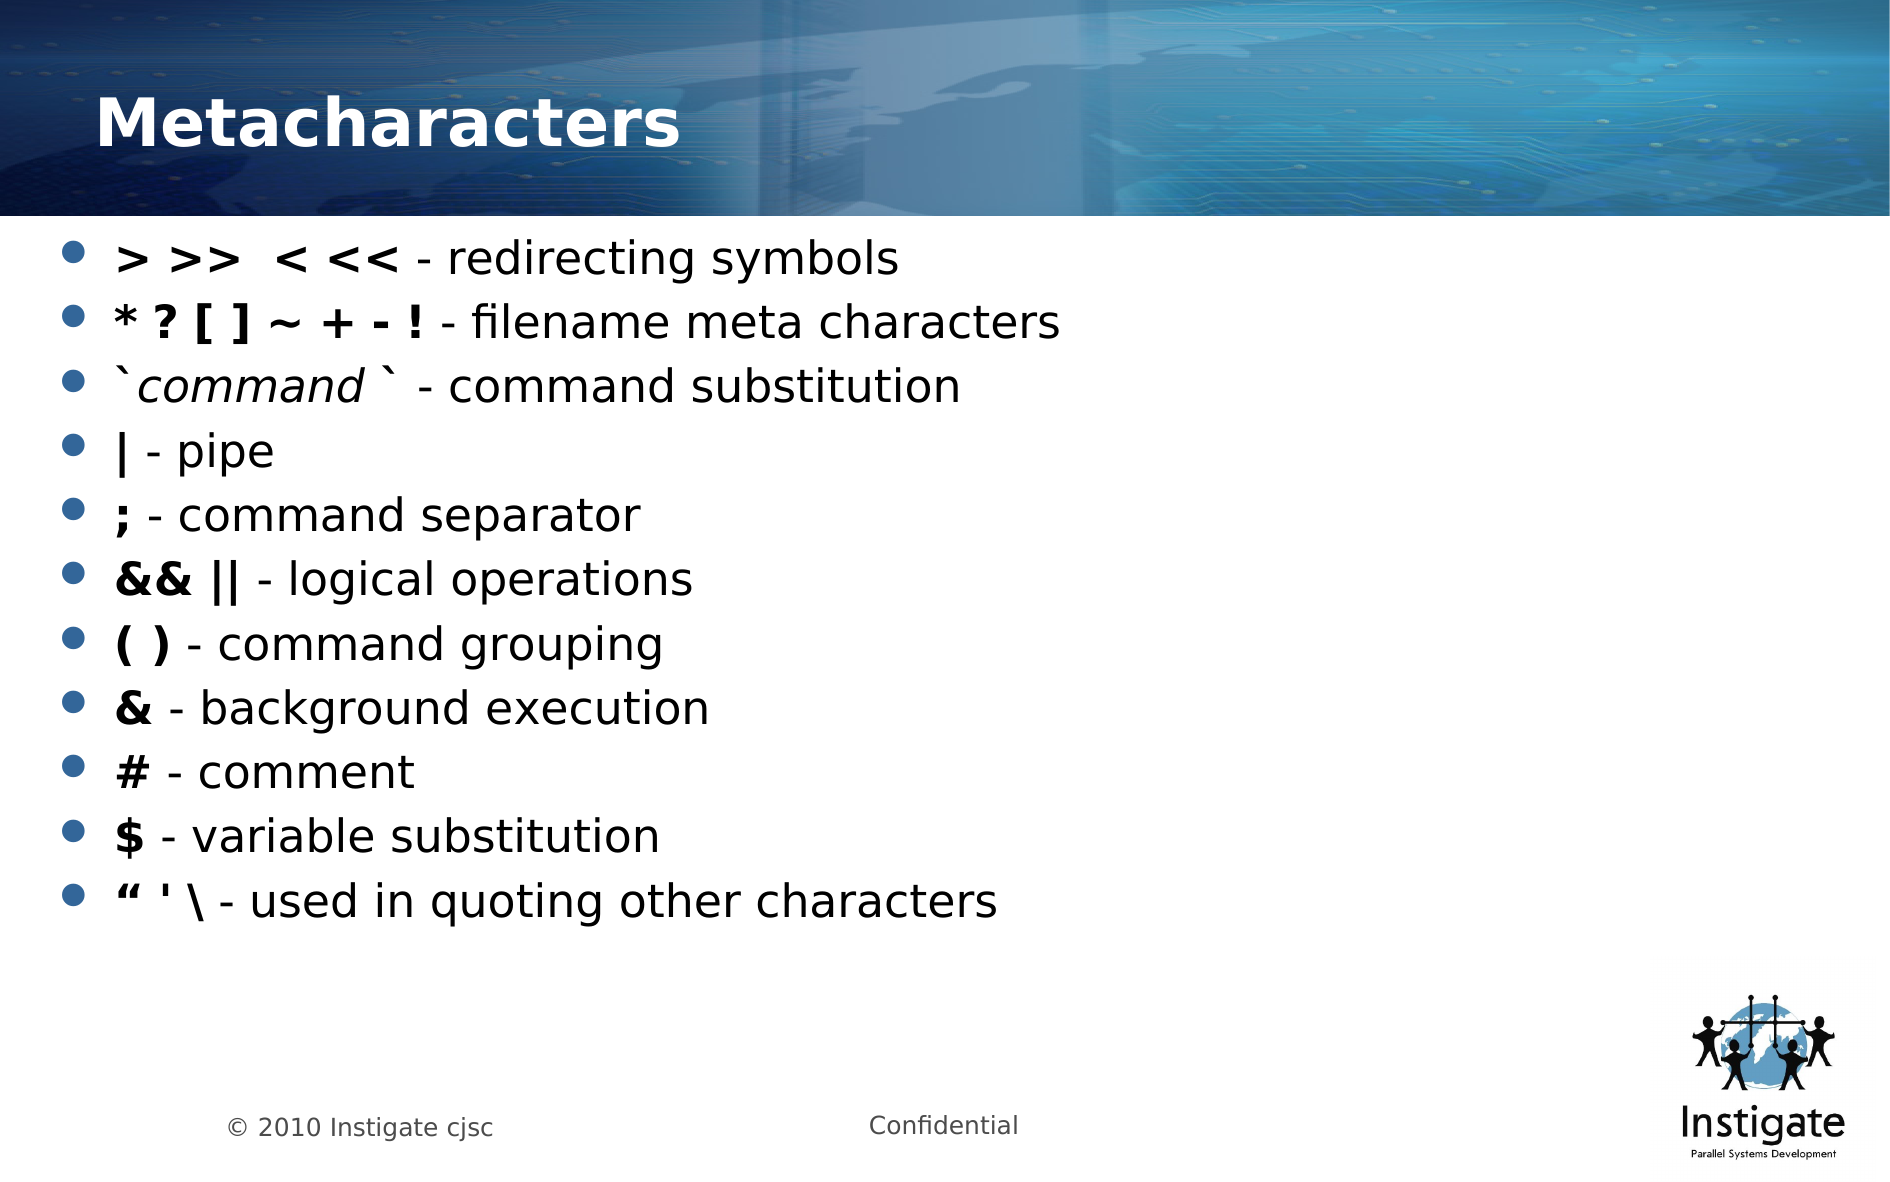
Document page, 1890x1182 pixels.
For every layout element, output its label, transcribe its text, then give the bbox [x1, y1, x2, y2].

title Metacharacters [94, 54, 1793, 210]
picture [1650, 956, 1876, 1182]
list > >> < << - redirecting symbols * ? [ ] ~ + - ! - filename meta characters `command ` - command substitution | - pipe ; - command separator && || - logical operations ( ) - command grouping & - background execution # - comment $ - variable substitution “ ' \ - used in quoting other characters [59, 236, 1831, 1001]
picture [0, 0, 1890, 216]
